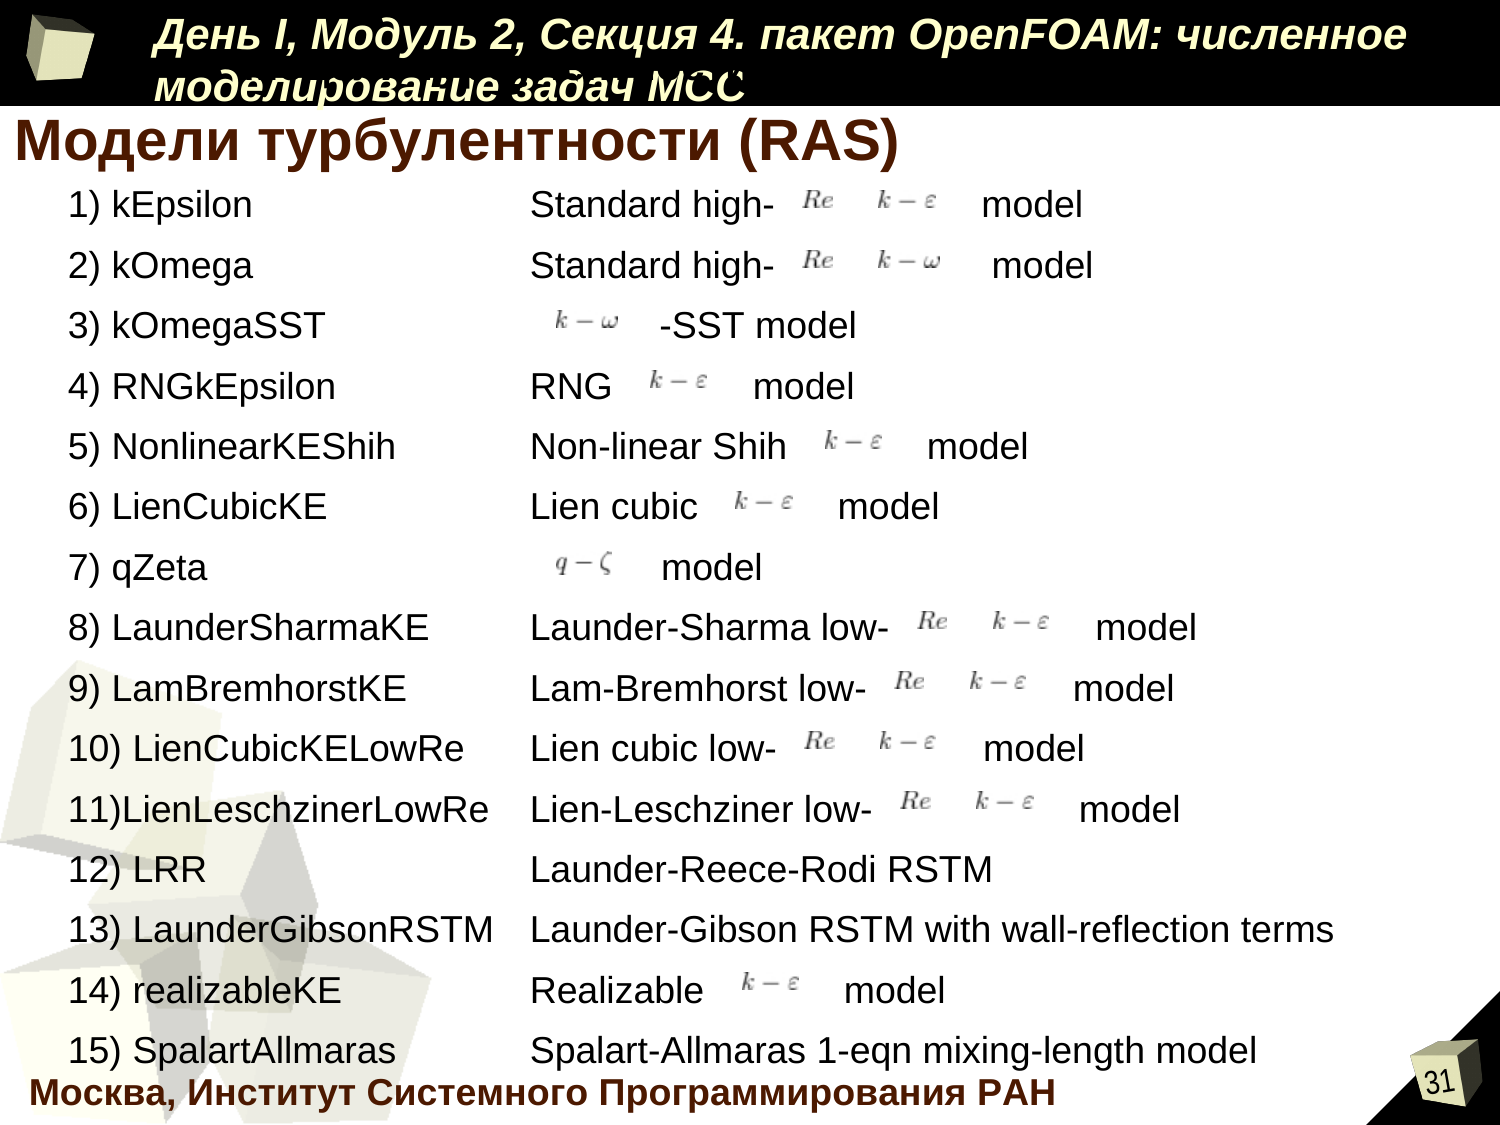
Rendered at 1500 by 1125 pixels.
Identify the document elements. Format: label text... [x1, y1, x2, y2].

picture [878, 250, 940, 268]
picture [735, 491, 793, 509]
table_cell Lien cubic model [515, 475, 1471, 535]
picture [970, 671, 1026, 689]
text_box Модели турбулентности для несжимаемых течений [228, 31, 1341, 94]
table_header 1) kEpsilon [53, 180, 515, 233]
table_cell 13) LaunderGibsonRSTM [53, 898, 515, 958]
picture [976, 791, 1034, 810]
picture [917, 611, 947, 629]
table_cell 7) qZeta [53, 535, 515, 596]
picture [0, 659, 433, 1125]
picture [556, 551, 612, 575]
table_cell 15) SpalartAllmaras [53, 1018, 515, 1124]
table_cell 6) LienCubicKE [53, 475, 515, 535]
picture [825, 430, 882, 449]
picture [650, 370, 707, 388]
picture [802, 250, 833, 268]
table_cell 14) realizableKE [53, 958, 515, 1018]
text_box Модели турбулентности (RAS) [0, 94, 1500, 180]
picture [878, 190, 936, 208]
table_cell Lien-Leschziner low- model [515, 777, 1471, 837]
table_cell RNG model [515, 354, 1471, 414]
picture [993, 611, 1049, 629]
table_cell model [515, 535, 1471, 596]
table_cell Launder-Reece-Rodi RSTM [515, 837, 1471, 898]
table_cell Non-linear Shih model [515, 414, 1471, 475]
table_cell 5) NonlinearKEShih [53, 414, 515, 475]
picture [556, 310, 618, 328]
picture [804, 731, 835, 749]
table_cell Launder-Gibson RSTM with wall-reflection terms [515, 898, 1471, 958]
table_cell 10) LienCubicKELowRe [53, 716, 515, 777]
table_cell Launder-Sharma low- model [515, 596, 1471, 656]
table_cell 3) kOmegaSST [53, 294, 515, 354]
table_cell 2) kOmega [53, 233, 515, 294]
table_cell -SST model [515, 294, 1471, 354]
picture [880, 731, 936, 749]
table_cell Standard high- model [515, 233, 1471, 294]
table_cell 4) RNGkEpsilon [53, 354, 515, 414]
table_header Standard high- model [515, 180, 1471, 233]
table_cell Realizable model [515, 958, 1471, 1018]
table_cell Spalart-Allmaras 1-eqn mixing-length model [515, 1018, 1471, 1124]
table_cell 8) LaunderSharmaKE [53, 596, 515, 656]
table_cell 12) LRR [53, 837, 515, 898]
picture [900, 791, 931, 810]
picture [894, 671, 924, 689]
table_cell 9) LamBremhorstKE [53, 656, 515, 716]
table_cell 11)LienLeschzinerLowRe [53, 777, 515, 837]
table_cell Lien cubic low- model [515, 716, 1471, 777]
table_cell Lam-Bremhorst low- model [515, 656, 1471, 716]
picture [742, 972, 799, 990]
picture [802, 190, 833, 208]
